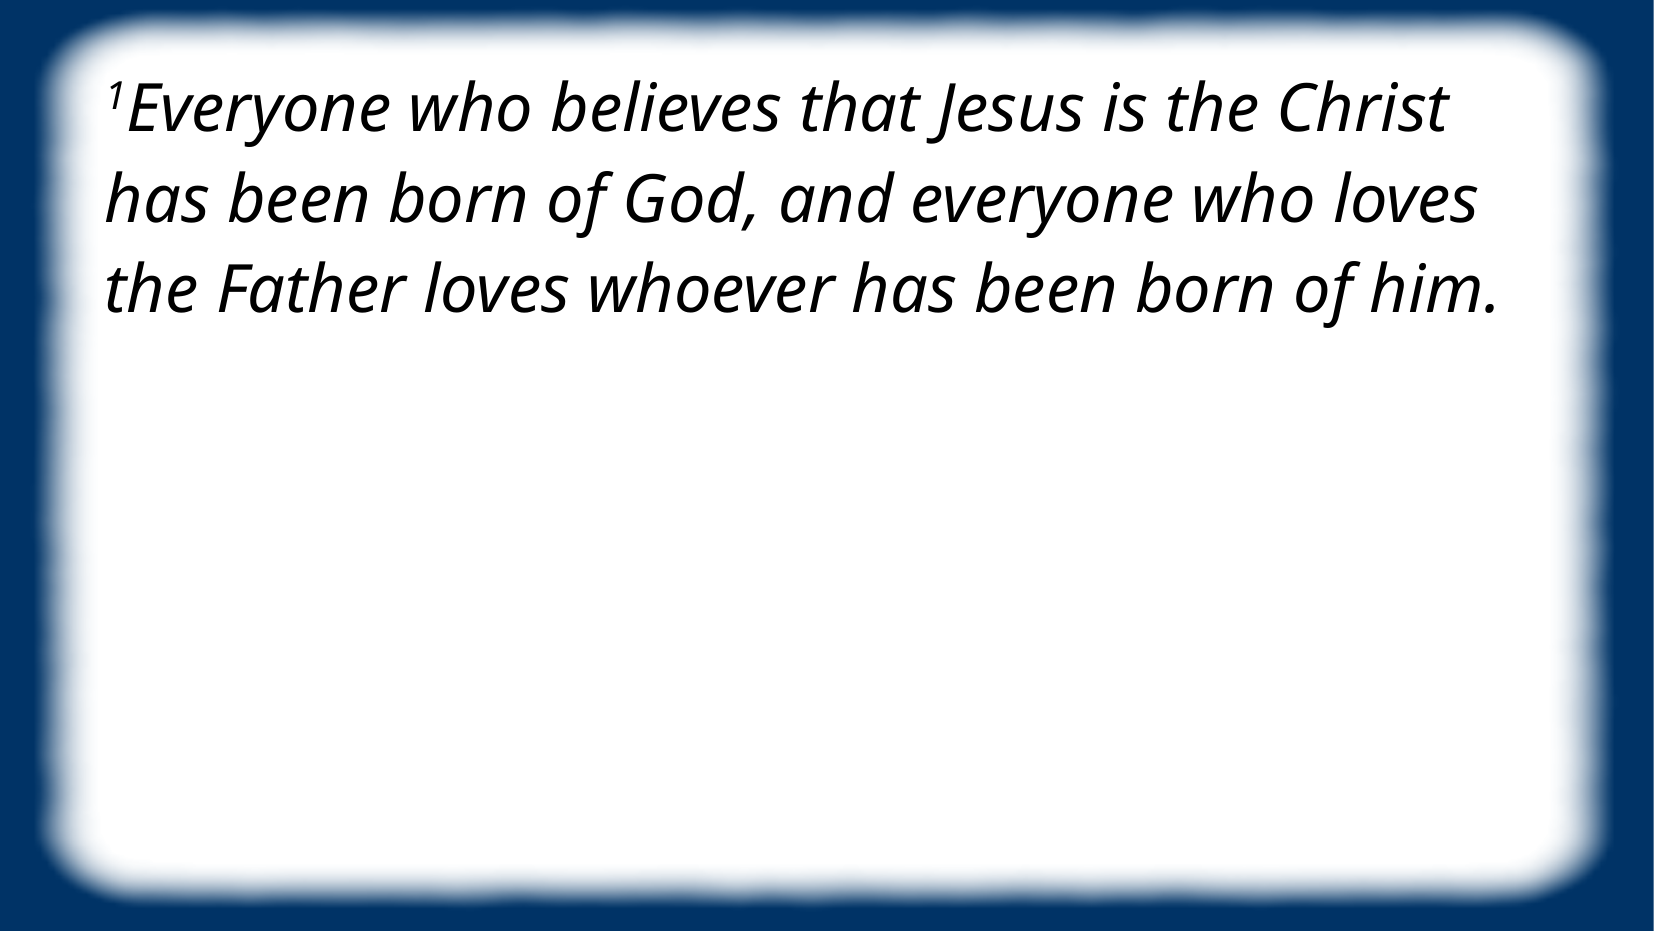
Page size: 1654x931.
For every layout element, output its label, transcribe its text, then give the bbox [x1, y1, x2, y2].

picture [0, 0, 1654, 931]
text_box 1Everyone who believes that Jesus is the Christ has been born of God, and everyone who loves the Father loves whoever has been born of him. [90, 52, 1546, 376]
